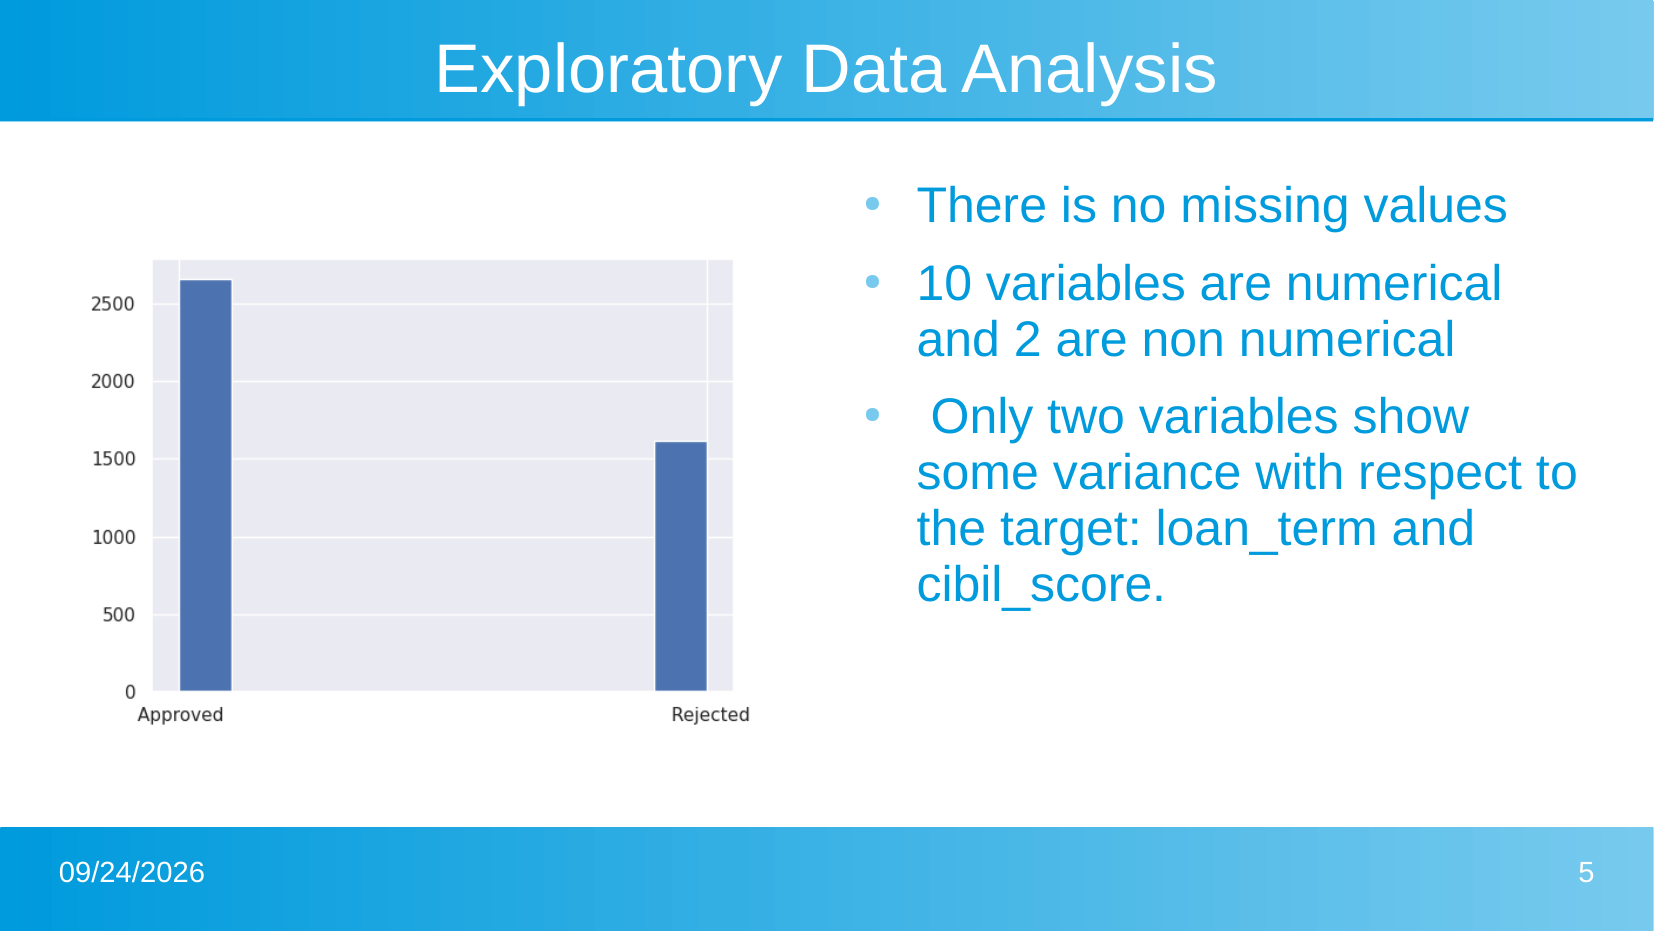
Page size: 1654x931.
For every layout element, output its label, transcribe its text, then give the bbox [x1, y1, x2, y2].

picture [58, 191, 809, 754]
title Exploratory Data Analysis [59, 29, 1595, 108]
list There is no missing values 10 variables are numerical and 2 are non numerical Only two variables show some variance with respect to the target: loan_term and cibil_score. [845, 177, 1596, 768]
